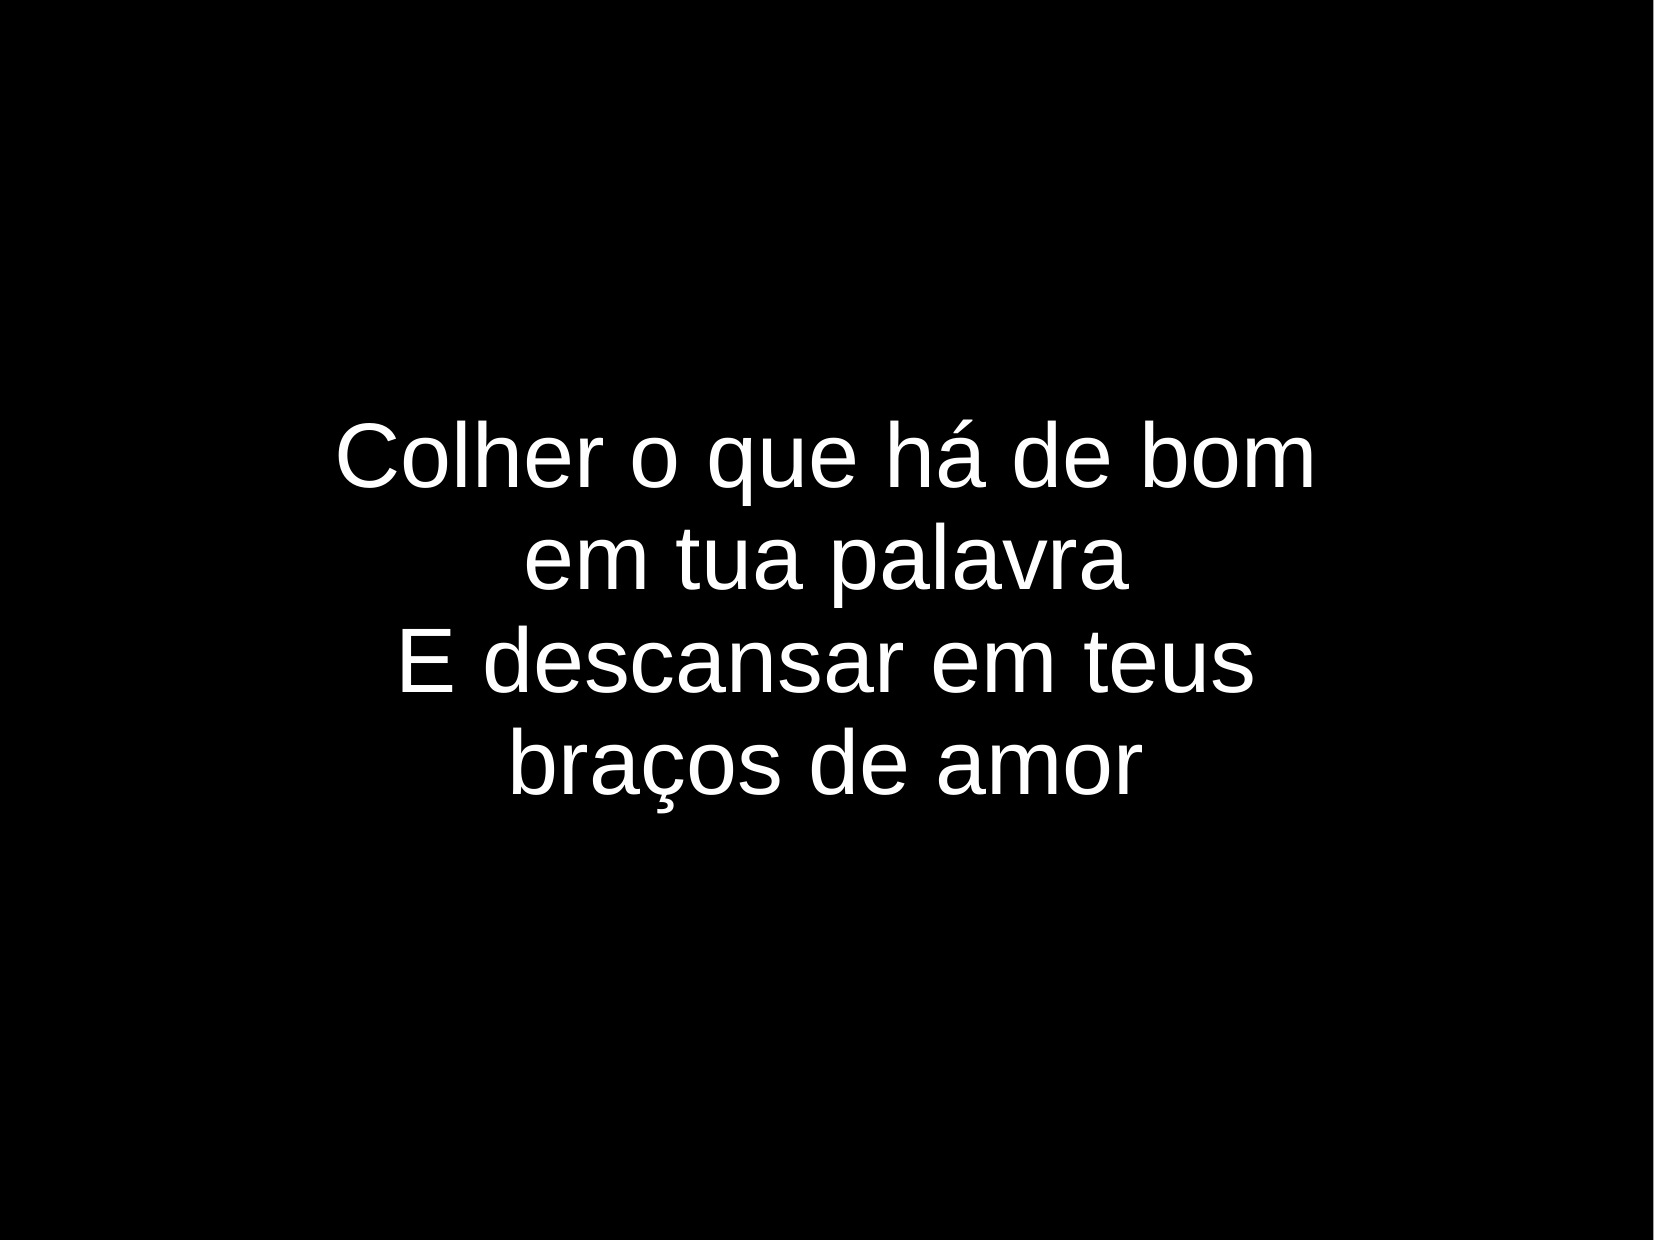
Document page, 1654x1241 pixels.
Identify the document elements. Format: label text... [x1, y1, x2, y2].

subtitle Colher o que há de bom em tua palavra E descansar em teus braços de amor [82, 49, 1571, 1170]
